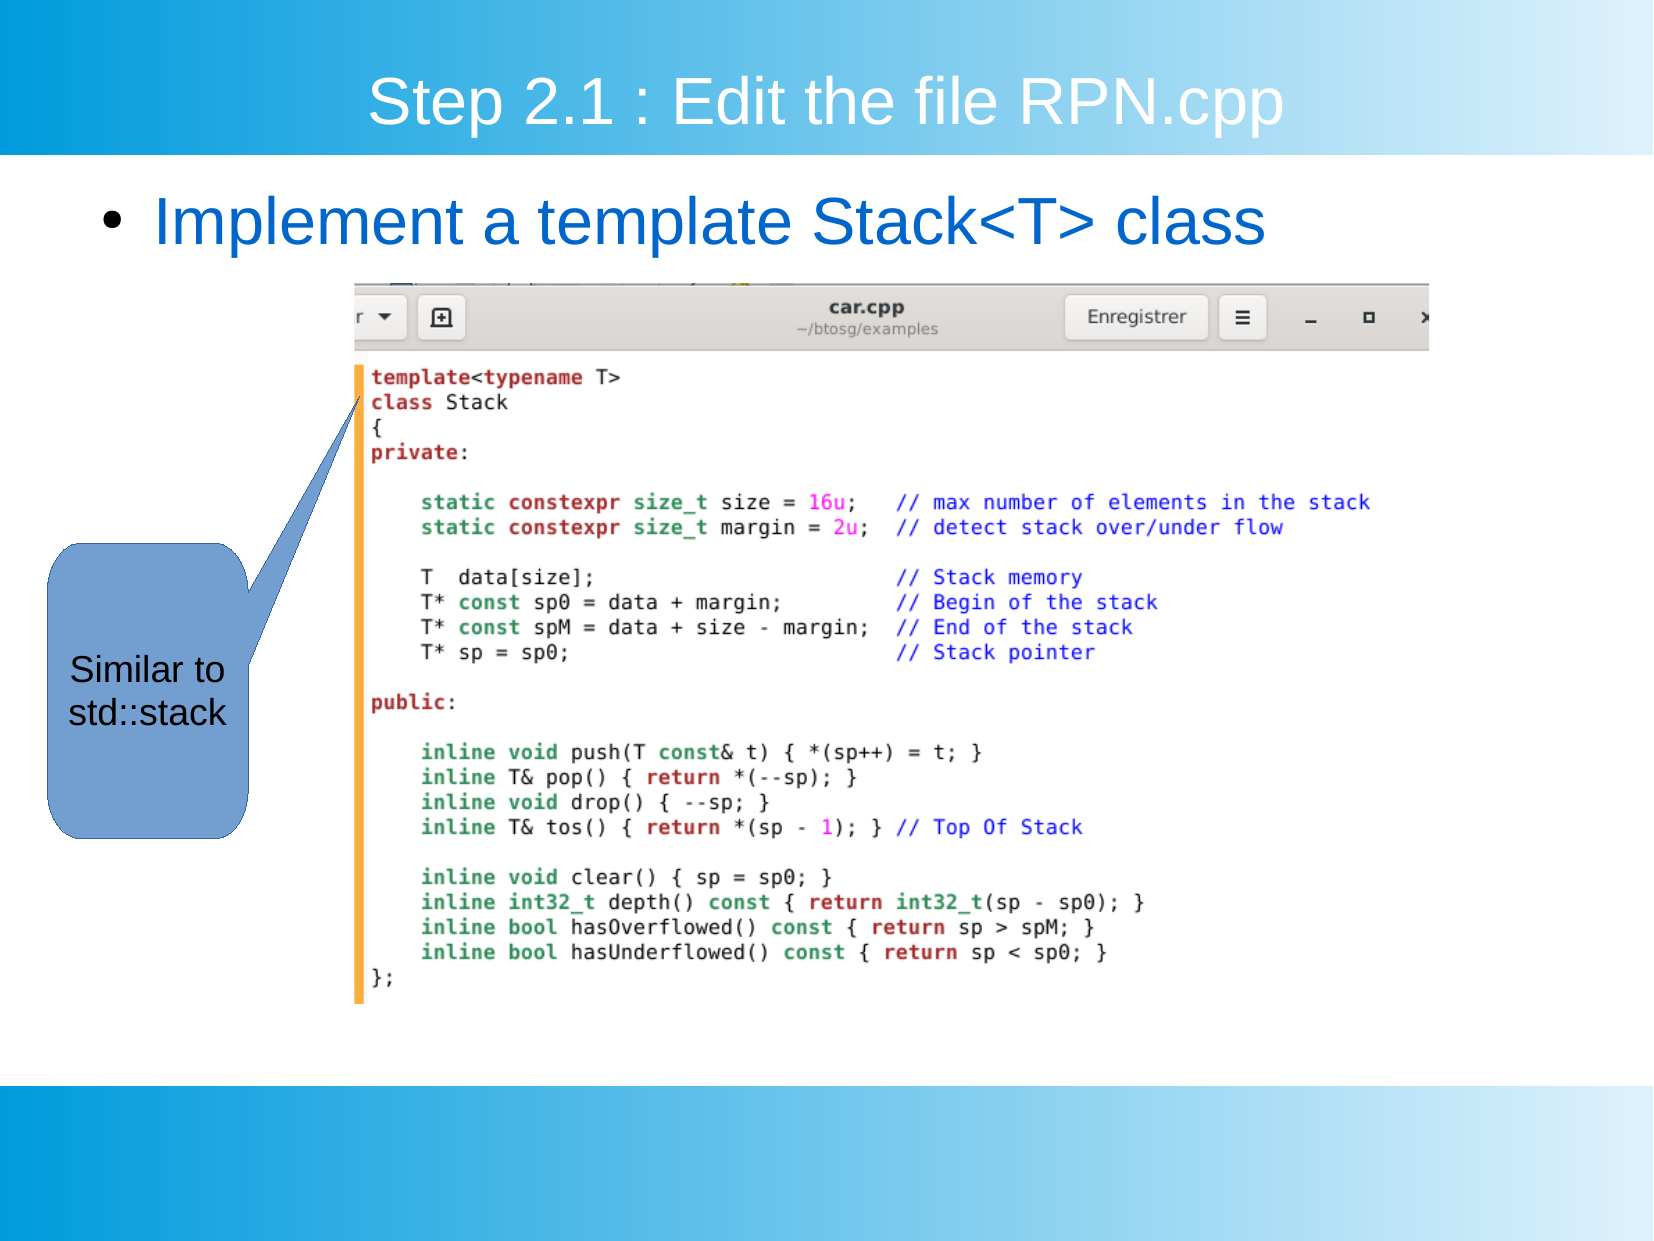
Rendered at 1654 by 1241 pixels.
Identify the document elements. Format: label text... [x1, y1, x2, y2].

title Step 2.1 : Edit the file RPN.cpp [82, 49, 1571, 154]
picture [354, 283, 1430, 1004]
list Implement a template Stack<T> class [82, 183, 1571, 319]
text_box Similar to std::stack [47, 396, 360, 839]
